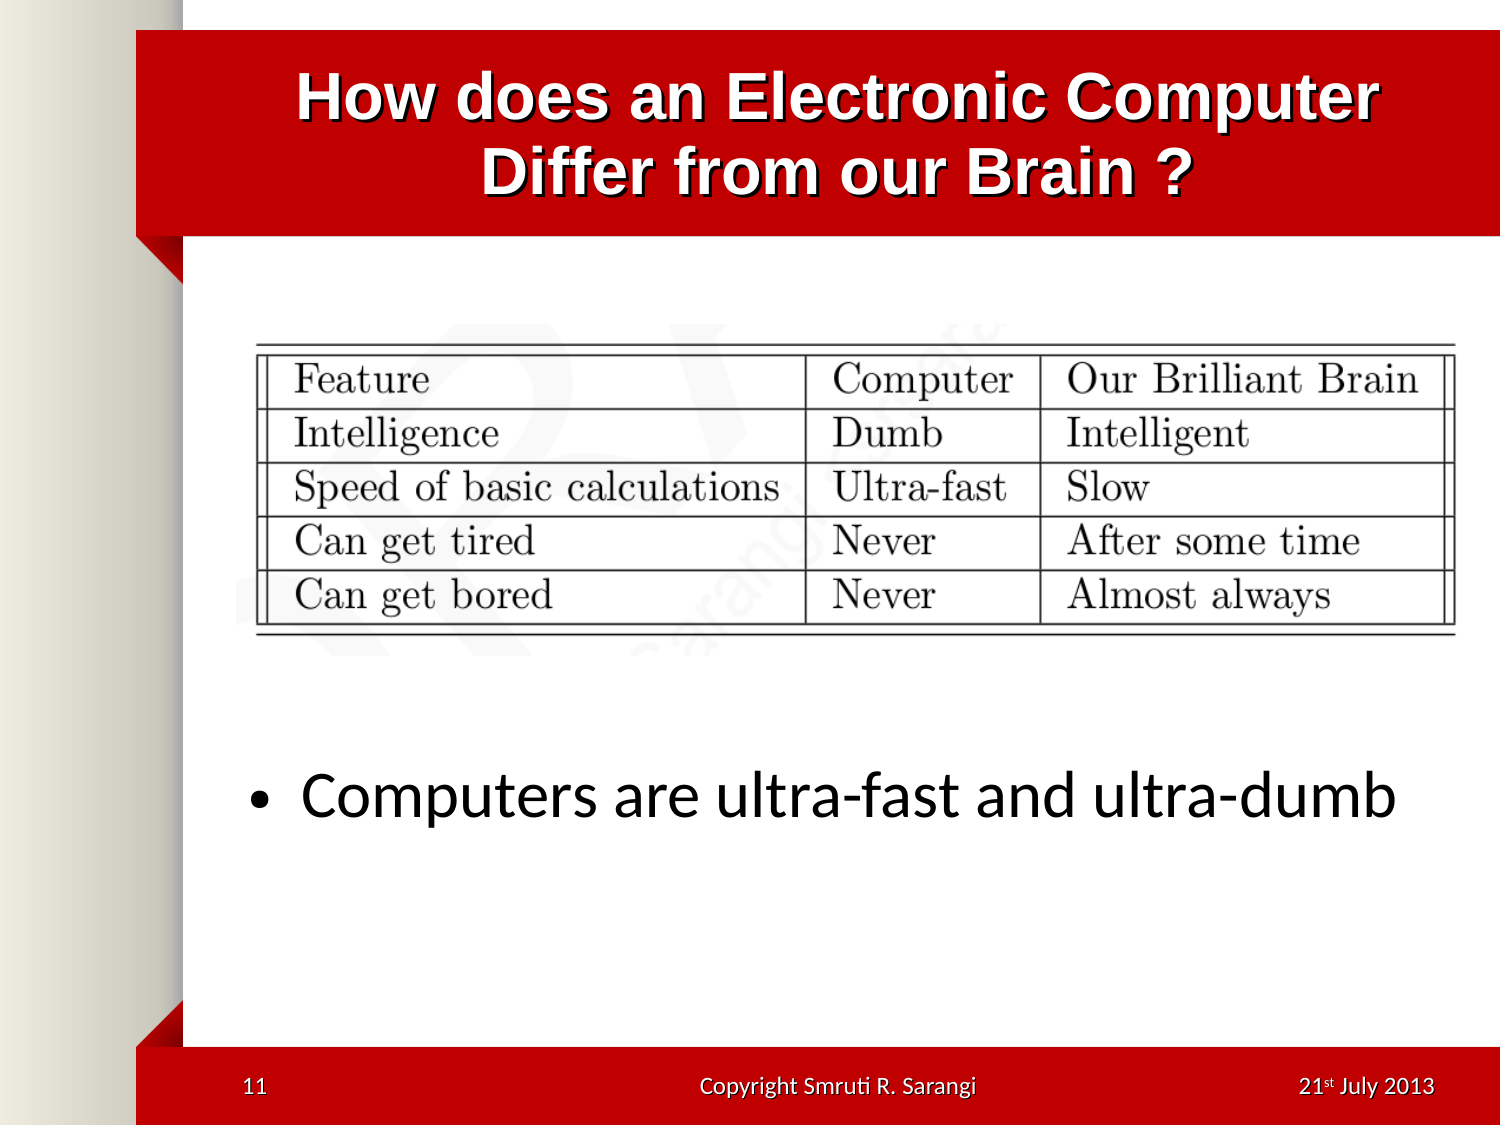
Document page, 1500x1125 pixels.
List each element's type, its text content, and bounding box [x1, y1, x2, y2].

picture [0, 0, 1500, 1125]
title How does an Electronic Computer Differ from our Brain ? [230, 48, 1447, 221]
list Computers are ultra-fast and ultra-dumb [230, 767, 1447, 1005]
